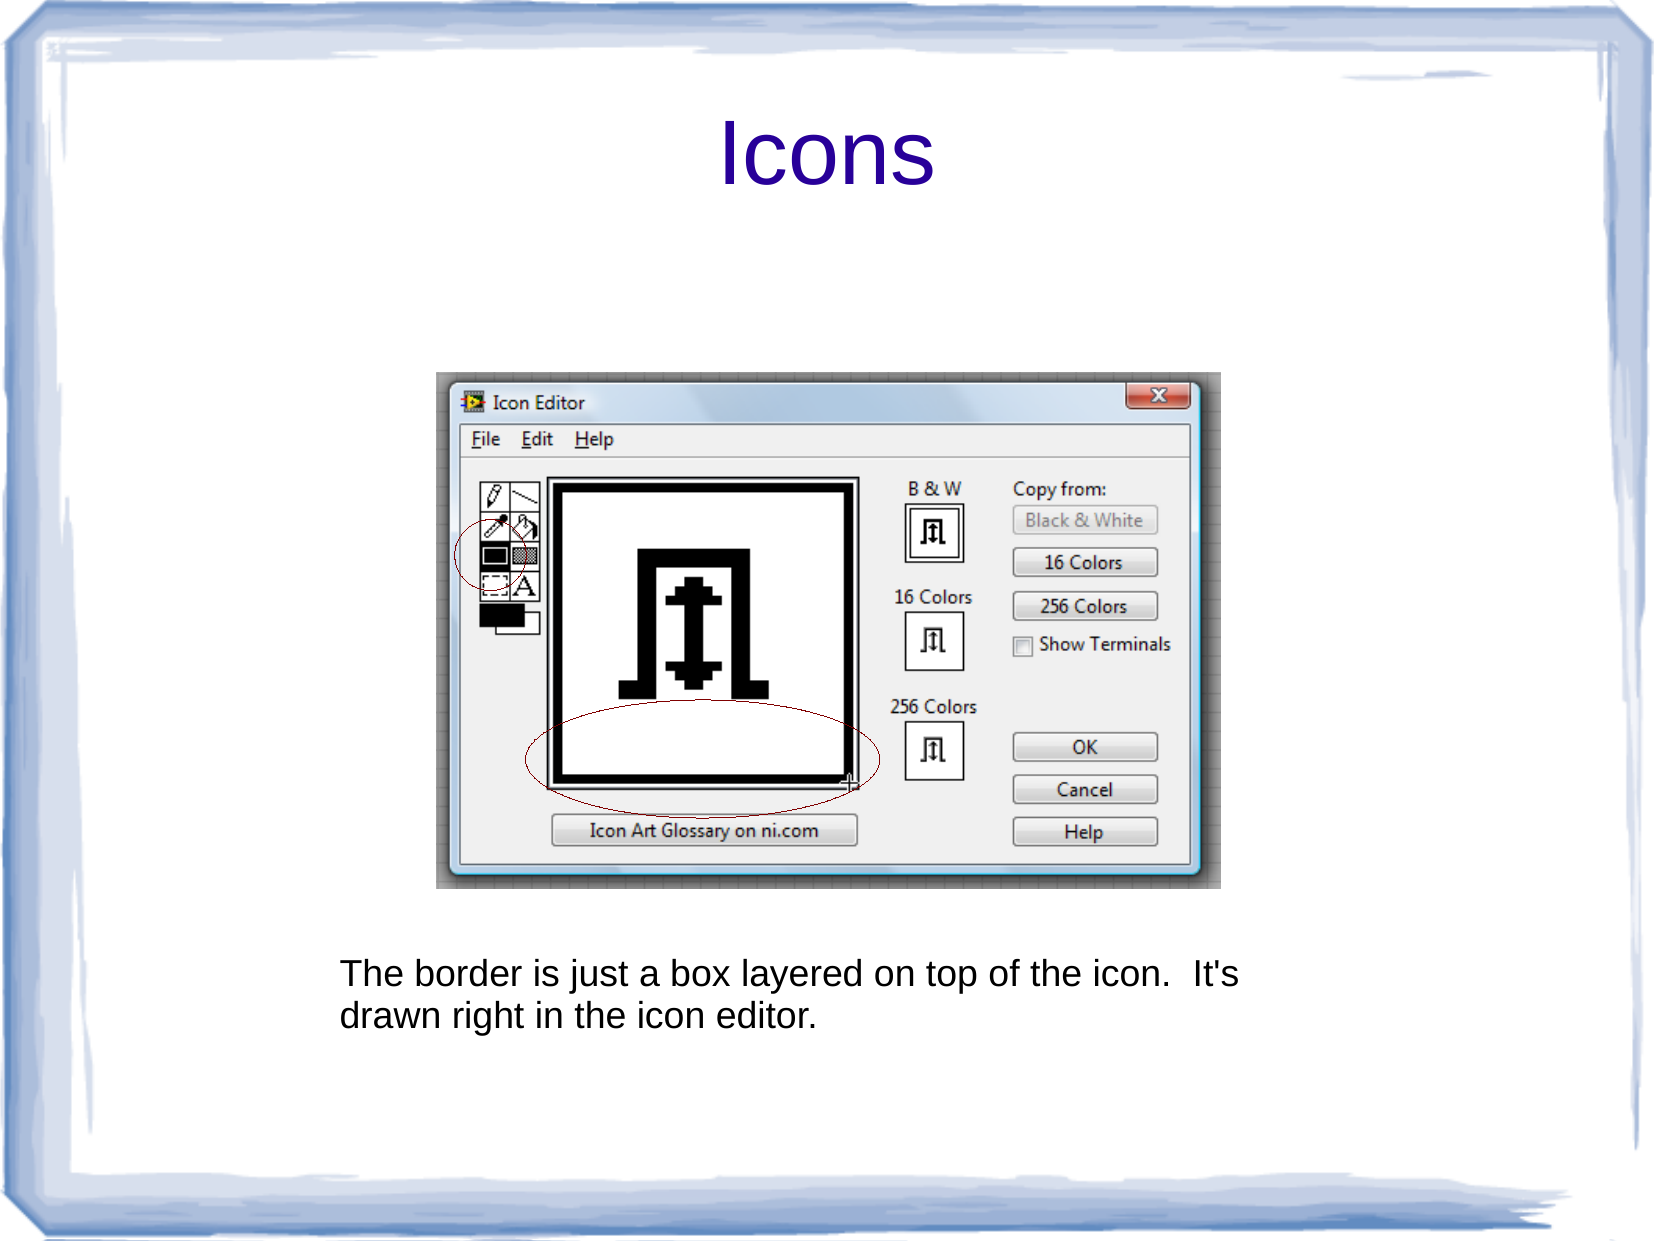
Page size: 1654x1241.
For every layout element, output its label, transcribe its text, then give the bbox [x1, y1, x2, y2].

text_box The border is just a box layered on top of the icon. It's drawn right in the icon editor. [324, 944, 1329, 1044]
title Icons [82, 56, 1571, 250]
text_box [525, 699, 880, 819]
picture [0, 0, 1654, 1241]
text_box [454, 519, 527, 591]
